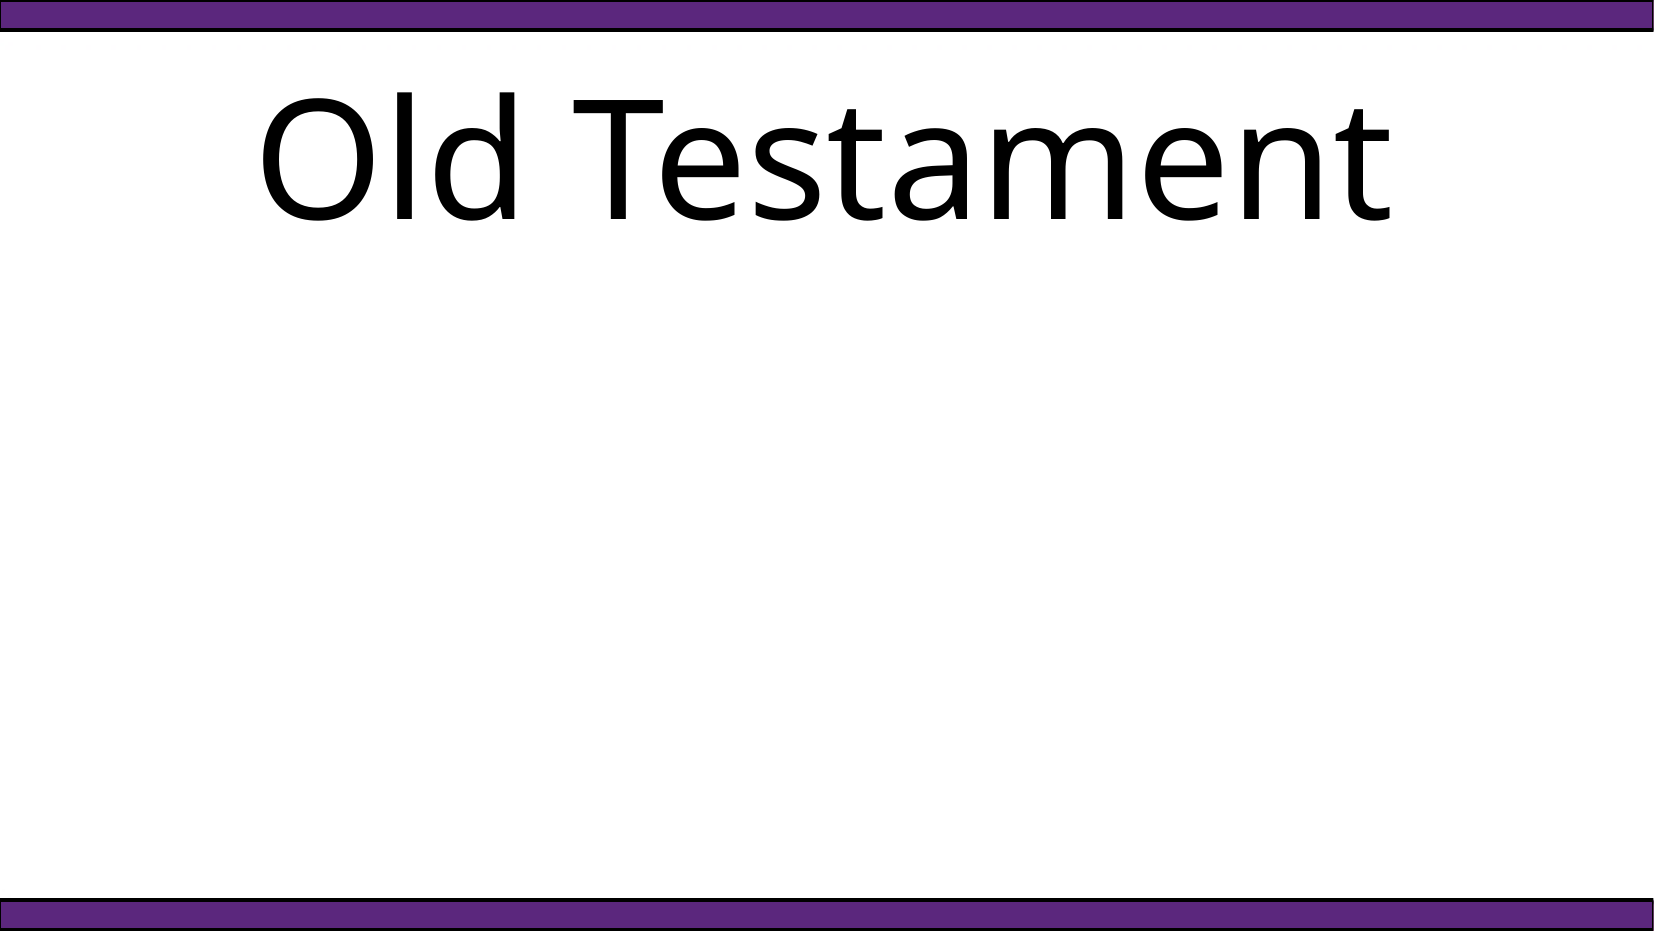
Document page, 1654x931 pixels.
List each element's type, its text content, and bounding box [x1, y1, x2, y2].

picture [0, 31, 1654, 900]
text_box [0, 900, 1654, 931]
text_box [0, 0, 1654, 31]
text_box Old Testament [58, 34, 1589, 271]
